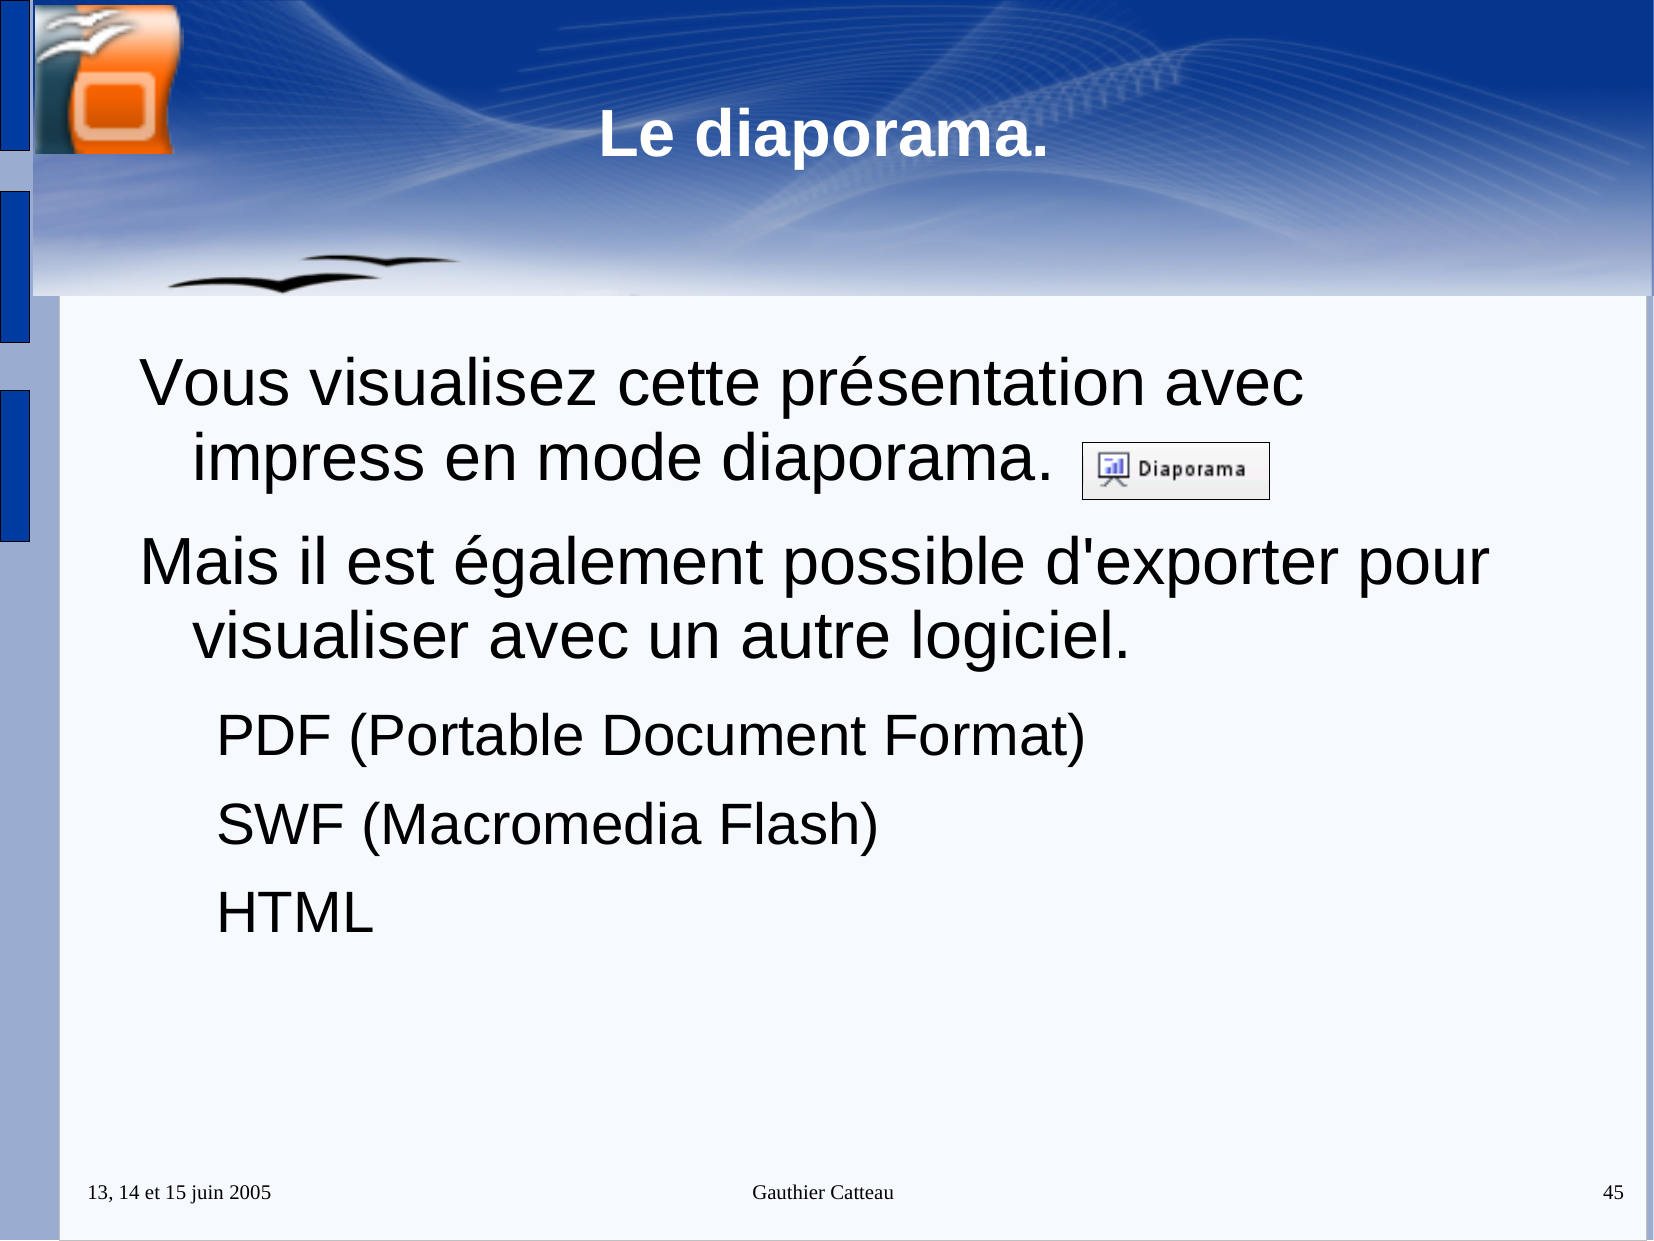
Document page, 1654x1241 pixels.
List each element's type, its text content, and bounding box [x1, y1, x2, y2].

picture [1082, 442, 1270, 500]
title Le diaporama. [118, 29, 1531, 237]
list Vous visualisez cette présentation avec impress en mode diaporama. Mais il est également possible d'exporter pour visualiser avec un autre logiciel. PDF (Portable Document Format) SWF (Macromedia Flash) HTML [121, 344, 1534, 1127]
picture [33, 0, 1654, 296]
